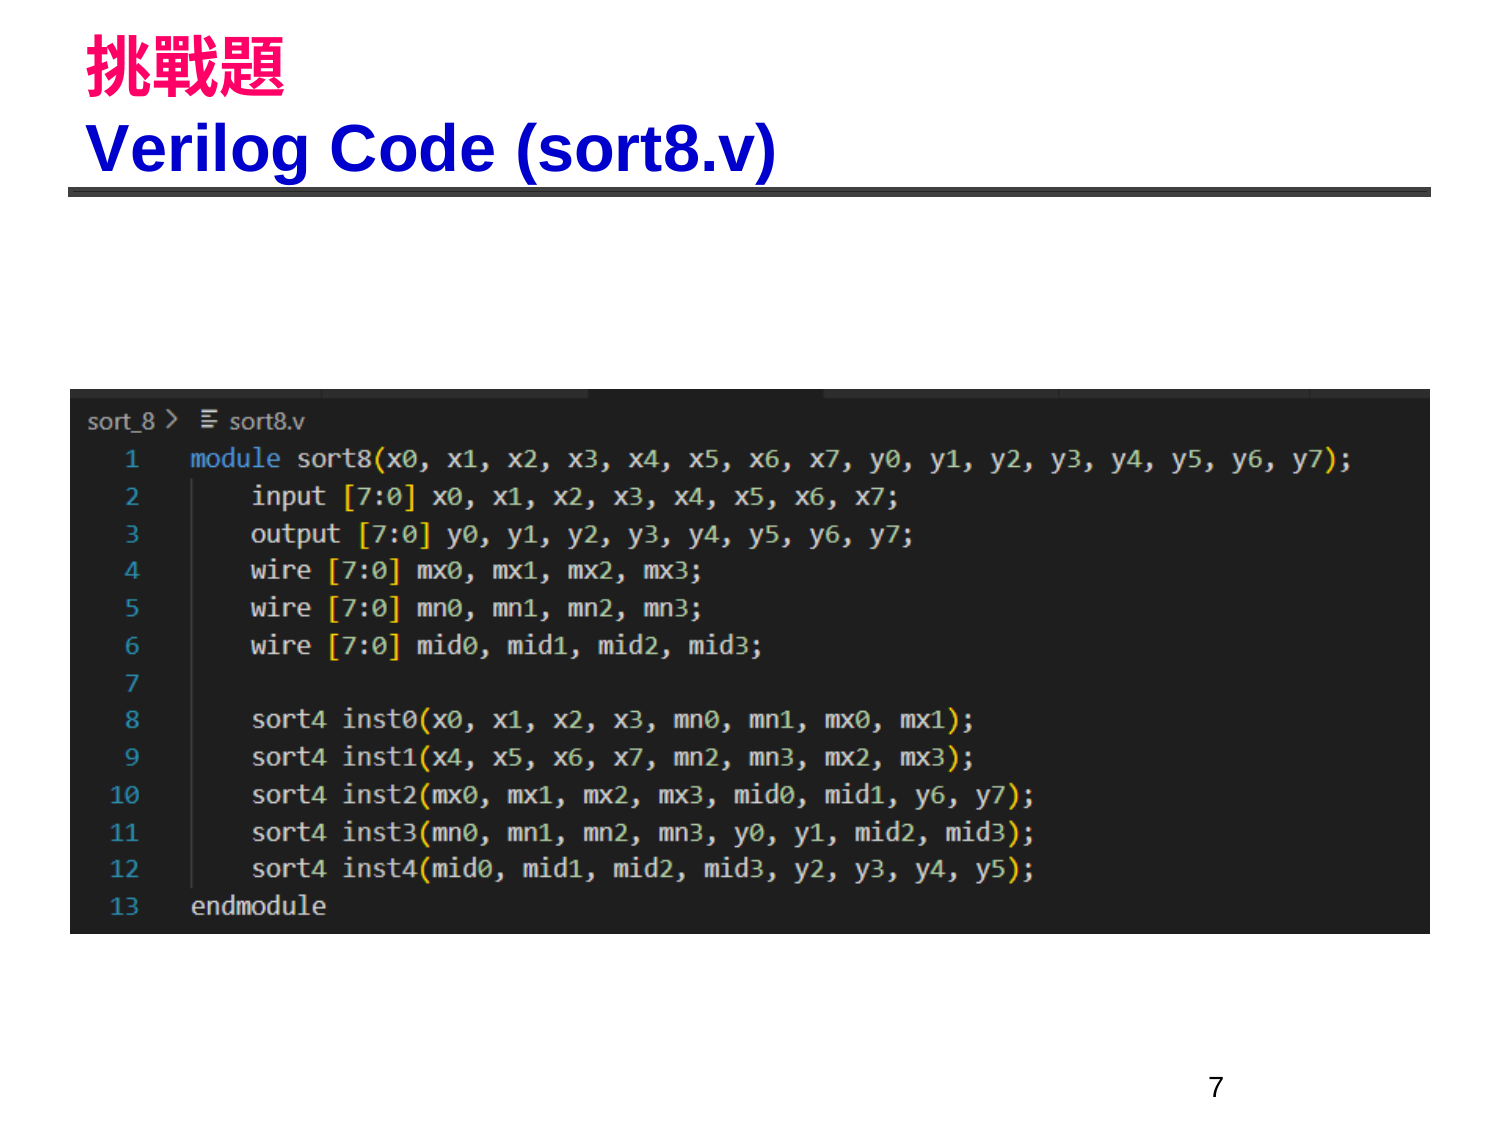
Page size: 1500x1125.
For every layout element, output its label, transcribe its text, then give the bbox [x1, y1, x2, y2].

picture [70, 389, 1430, 934]
title 挑戰題 Verilog Code (sort8.v) [70, 17, 1430, 184]
text_box 6 [1192, 1051, 1489, 1111]
